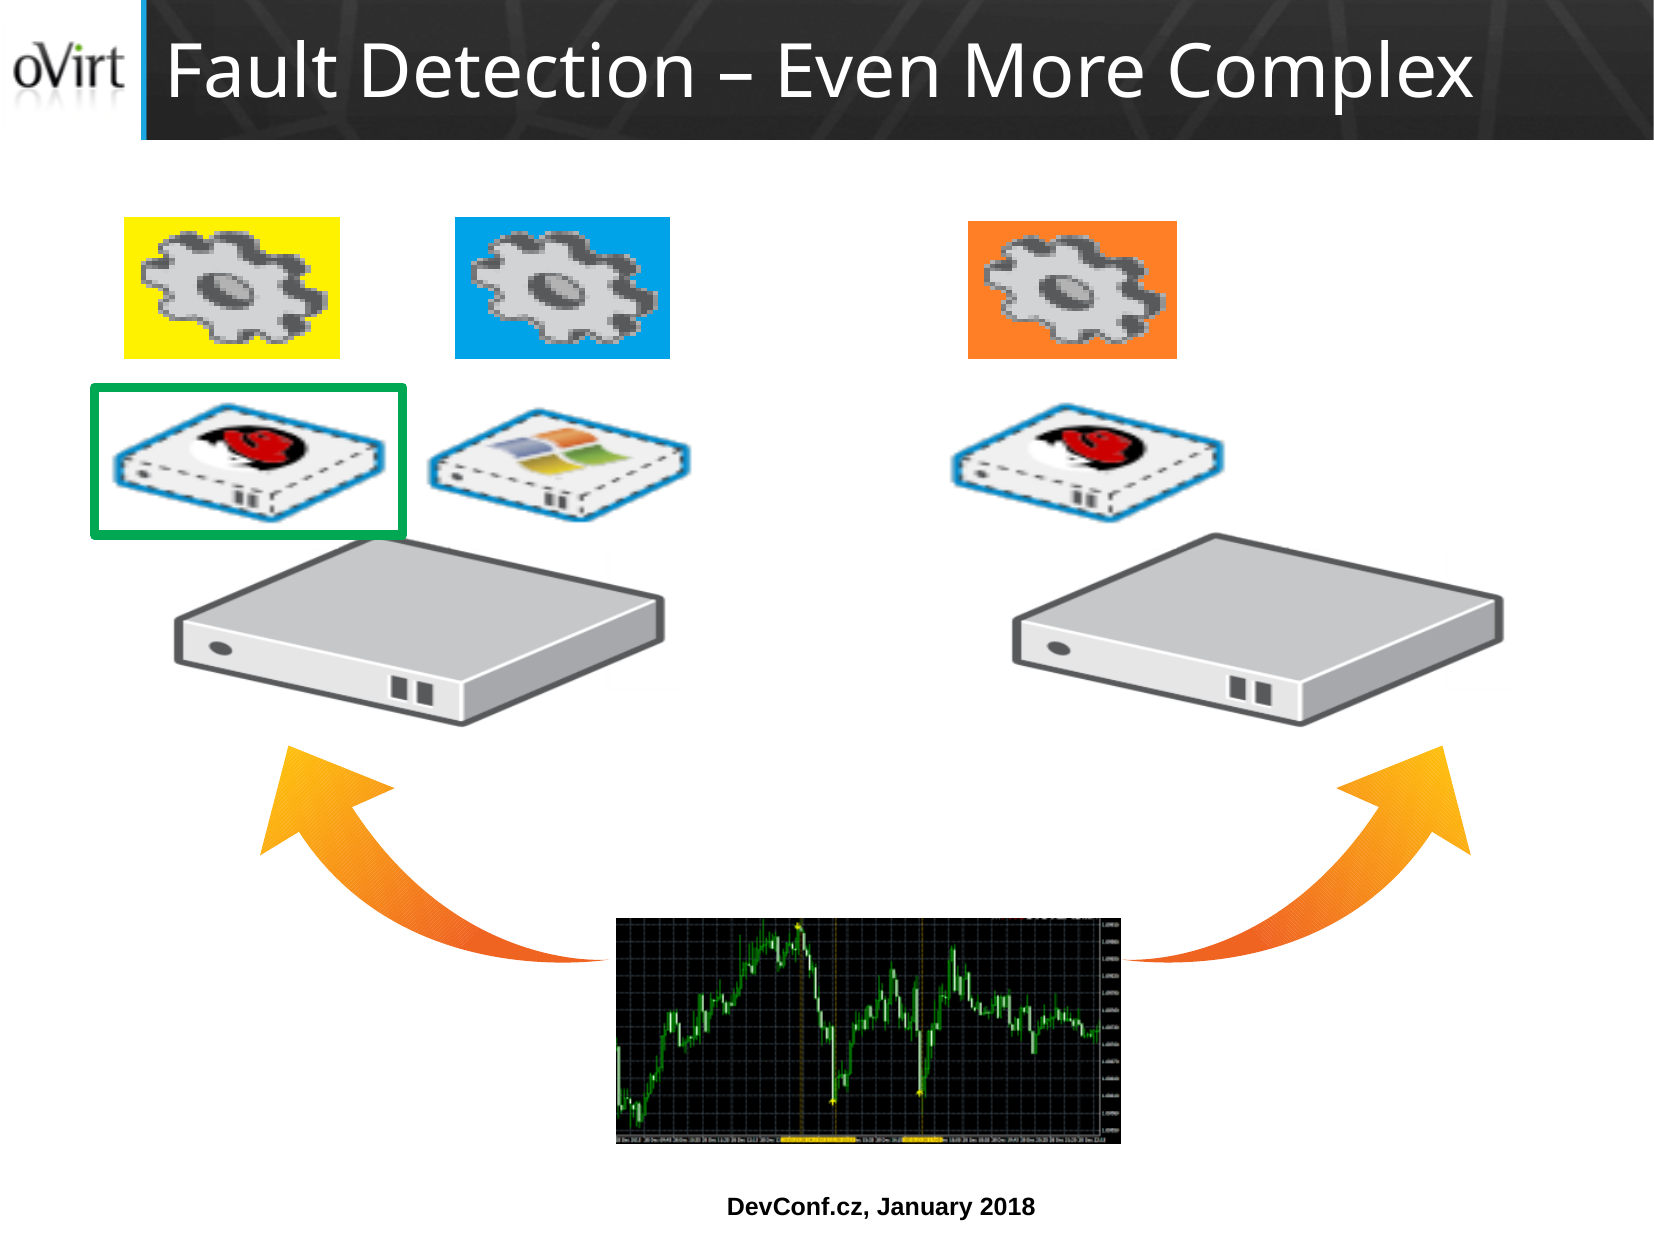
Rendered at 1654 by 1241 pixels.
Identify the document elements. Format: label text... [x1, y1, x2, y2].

picture [968, 221, 1177, 359]
picture [472, 232, 657, 343]
picture [124, 380, 725, 740]
picture [256, 742, 612, 969]
title Fault Detection – Even More Complex [164, 11, 1653, 126]
picture [616, 742, 1475, 1144]
picture [124, 217, 340, 359]
picture [937, 391, 1564, 740]
picture [0, 0, 1654, 140]
picture [99, 391, 398, 531]
